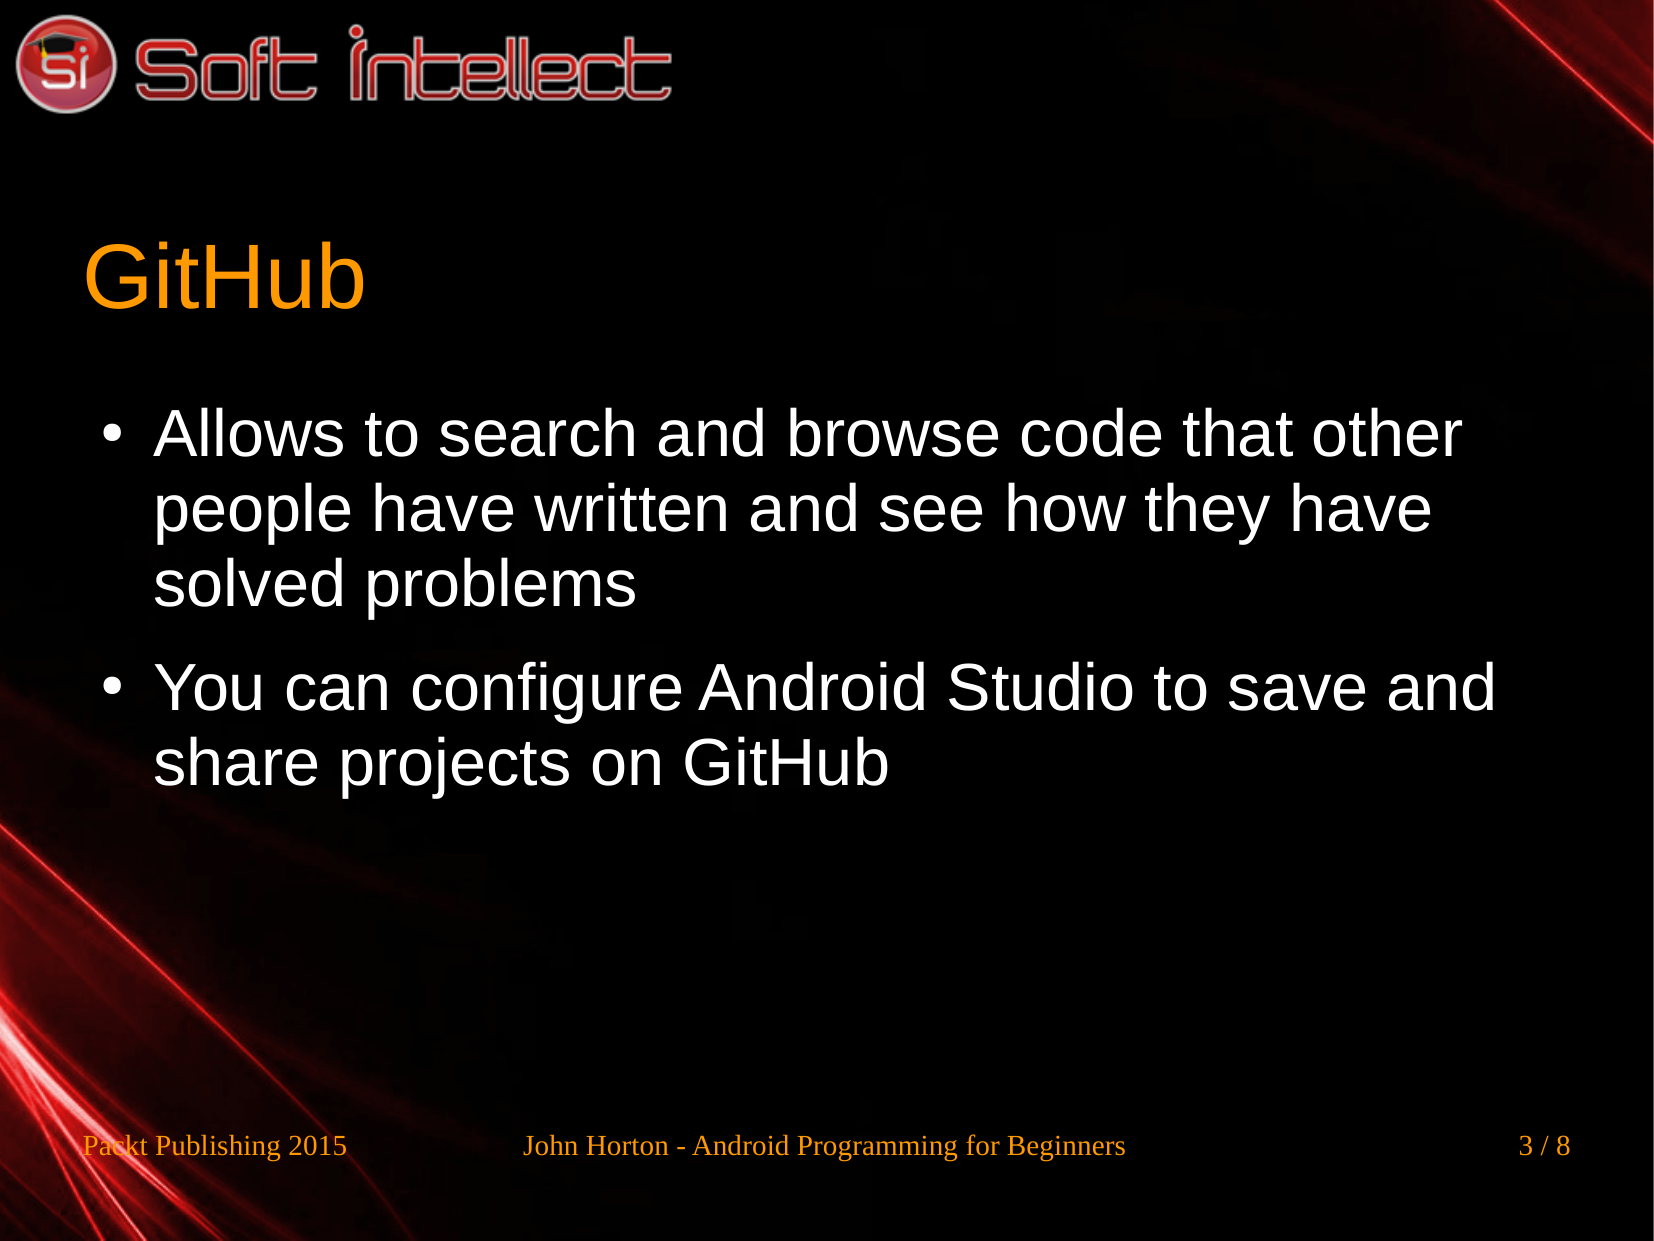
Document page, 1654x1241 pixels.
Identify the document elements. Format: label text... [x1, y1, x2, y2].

list Allows to search and browse code that other people have written and see how they have solved problems You can configure Android Studio to save and share projects on GitHub [82, 396, 1571, 1116]
title GitHub [82, 173, 1571, 381]
picture [0, 0, 1654, 1241]
